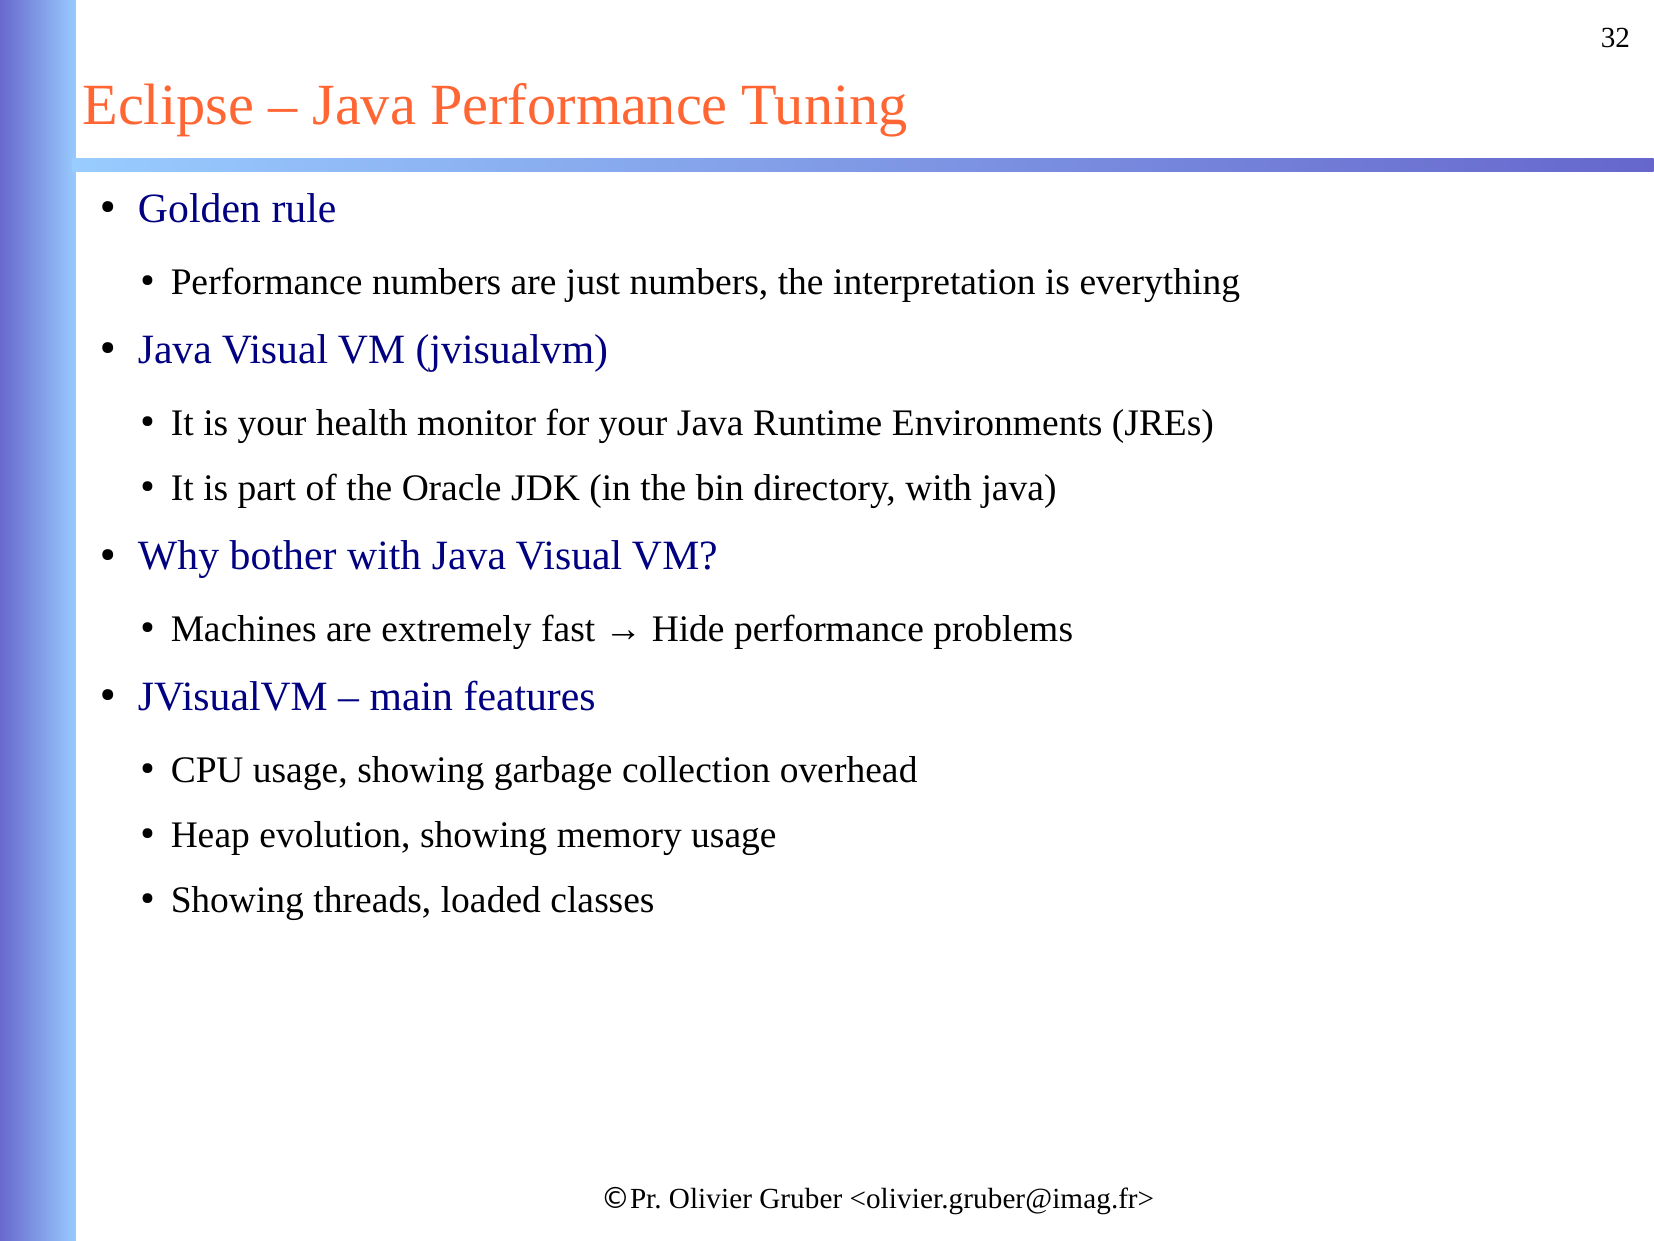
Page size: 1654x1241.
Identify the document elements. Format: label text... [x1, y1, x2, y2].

list Golden rule Performance numbers are just numbers, the interpretation is everything Java Visual VM (jvisualvm) It is your health monitor for your Java Runtime Environments (JREs) It is part of the Oracle JDK (in the bin directory, with java) Why bother with Java Visual VM? Machines are extremely fast → Hide performance problems JVisualVM – main features CPU usage, showing garbage collection overhead Heap evolution, showing memory usage Showing threads, loaded classes [82, 185, 1571, 1129]
title Eclipse – Java Performance Tuning [82, 49, 1571, 161]
